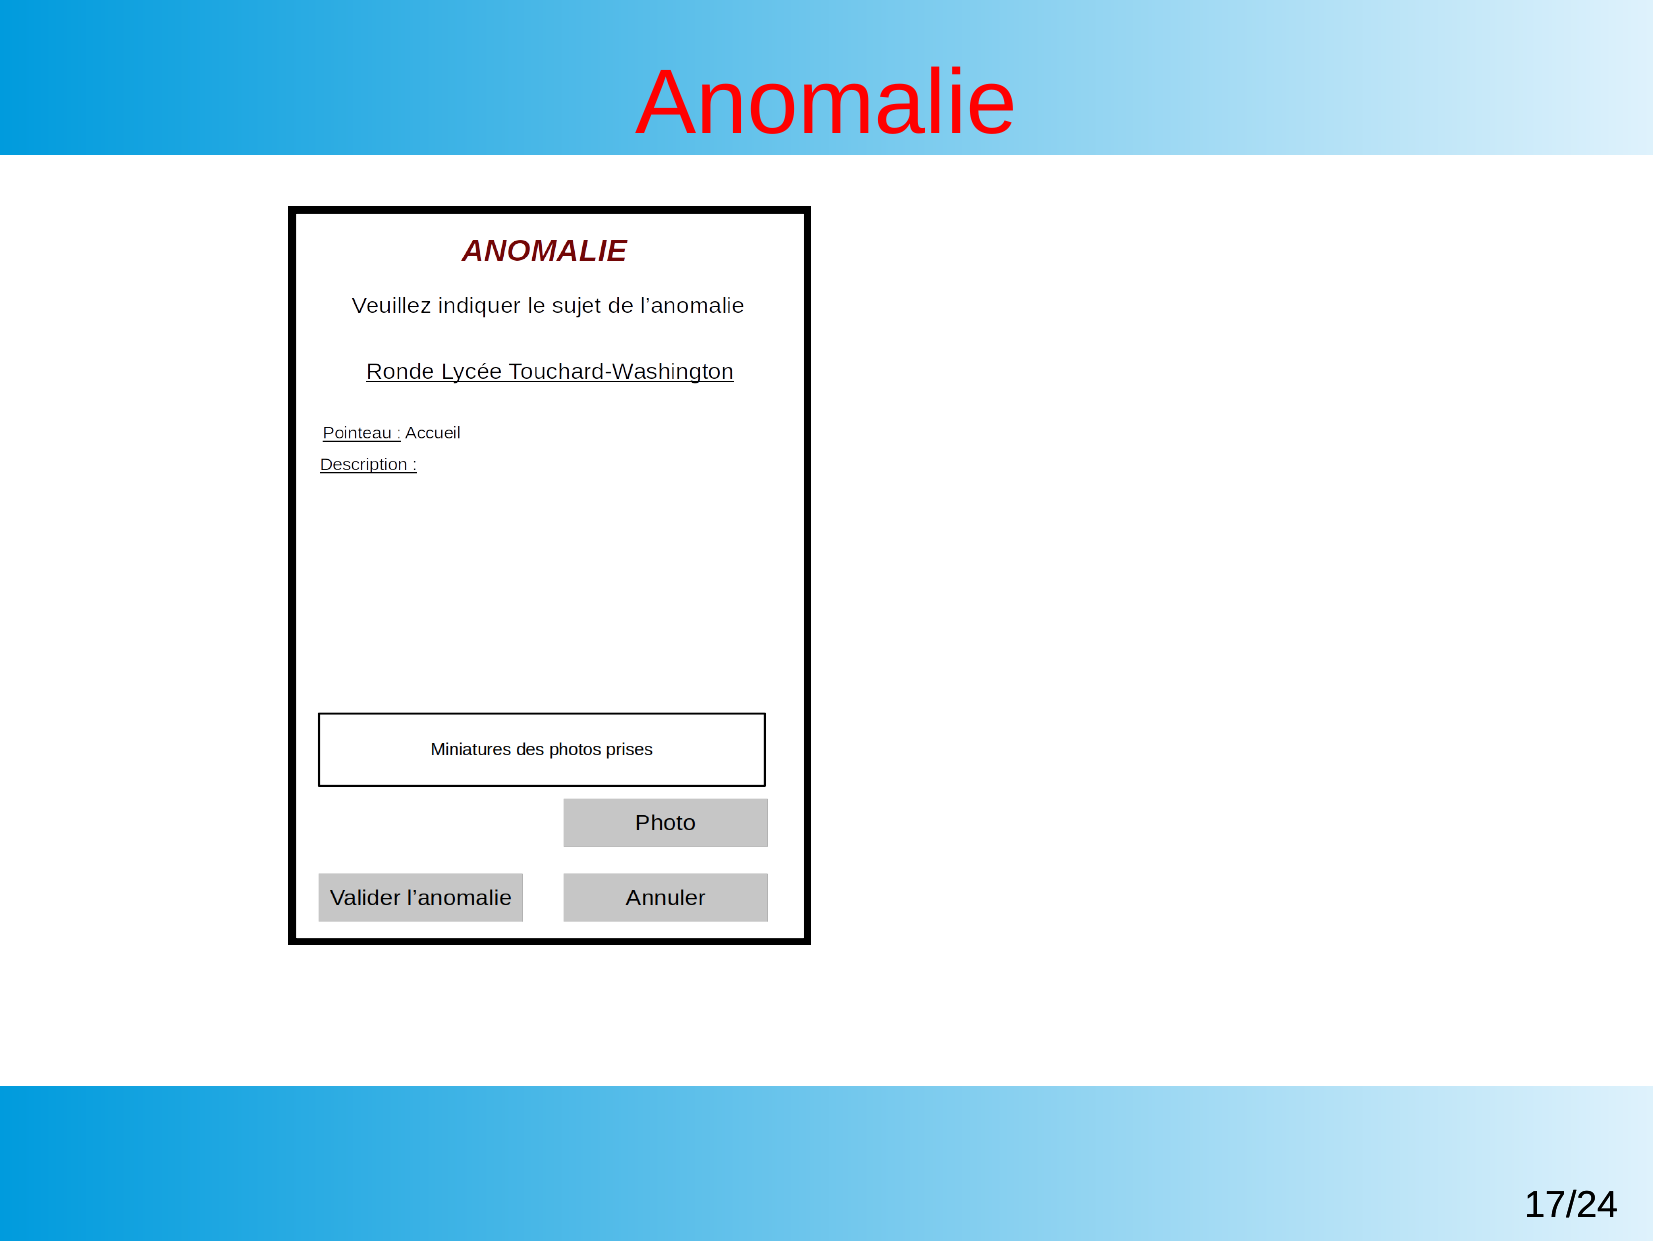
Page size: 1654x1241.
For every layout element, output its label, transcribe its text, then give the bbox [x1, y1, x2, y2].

picture [288, 206, 811, 945]
text_box <numéro>/24 [1509, 1175, 1654, 1241]
title Anomalie [82, 49, 1571, 155]
